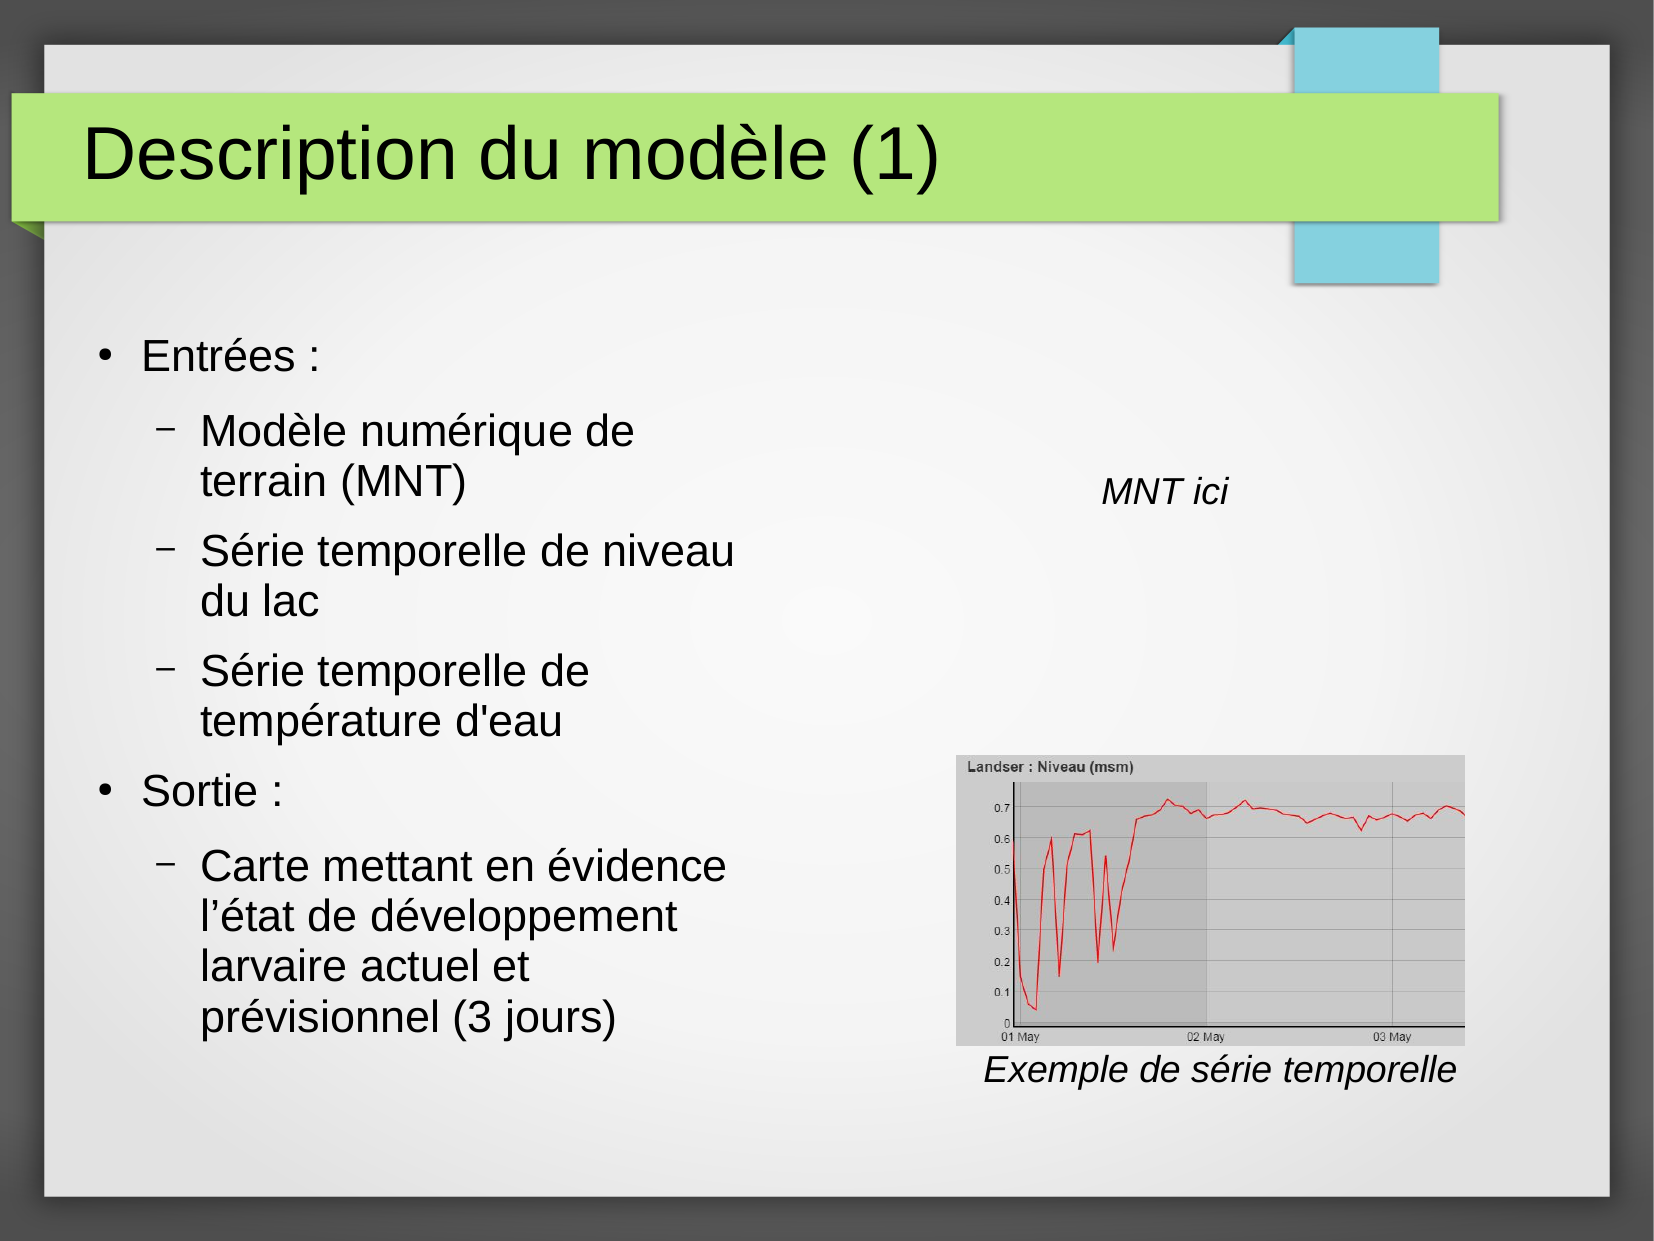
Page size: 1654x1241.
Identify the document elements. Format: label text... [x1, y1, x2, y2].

picture [0, 0, 1654, 1241]
title Description du modèle (1) [82, 94, 1264, 213]
text_box MNT ici [1086, 462, 1607, 520]
list Entrées : Modèle numérique de terrain (MNT) Série temporelle de niveau du lac Série temporelle de température d'eau Sortie : Carte mettant en évidence l’état de développement larvaire actuel et prévisionnel (3 jours) [82, 330, 768, 1050]
text_box Exemple de série temporelle [968, 1041, 1489, 1099]
